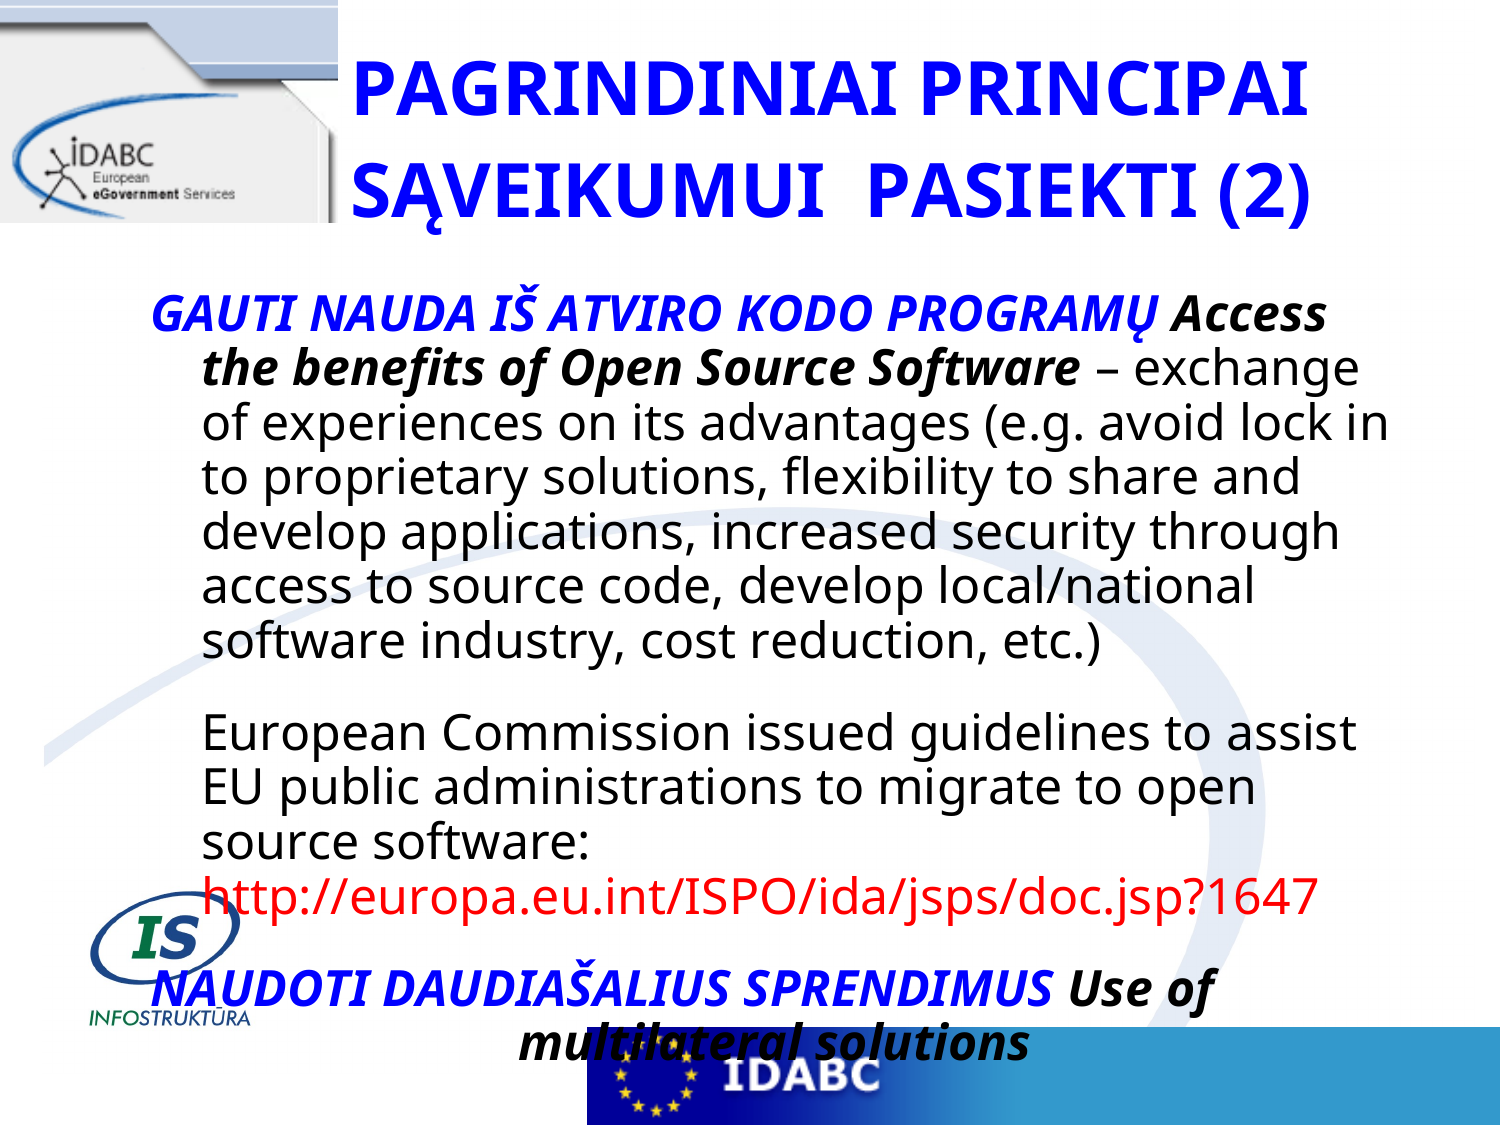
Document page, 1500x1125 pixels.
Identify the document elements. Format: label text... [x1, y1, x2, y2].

list GAUTI NAUDA IŠ ATVIRO KODO PROGRAMŲ Access the benefits of Open Source Software – exchange of experiences on its advantages (e.g. avoid lock in to proprietary solutions, flexibility to share and develop applications, increased security through access to source code, develop local/national software industry, cost reduction, etc.) European Commission issued guidelines to assist EU public administrations to migrate to open source software: http://europa.eu.int/ISPO/ida/jsps/doc.jsp?1647 NAUDOTI DAUDIAŠALIUS SPRENDIMUS Use of multilateral solutions [150, 287, 1413, 1125]
picture [0, 0, 1500, 1125]
title PAGRINDINIAI PRINCIPAI SĄVEIKUMUI PASIEKTI (2) [349, 47, 1438, 228]
